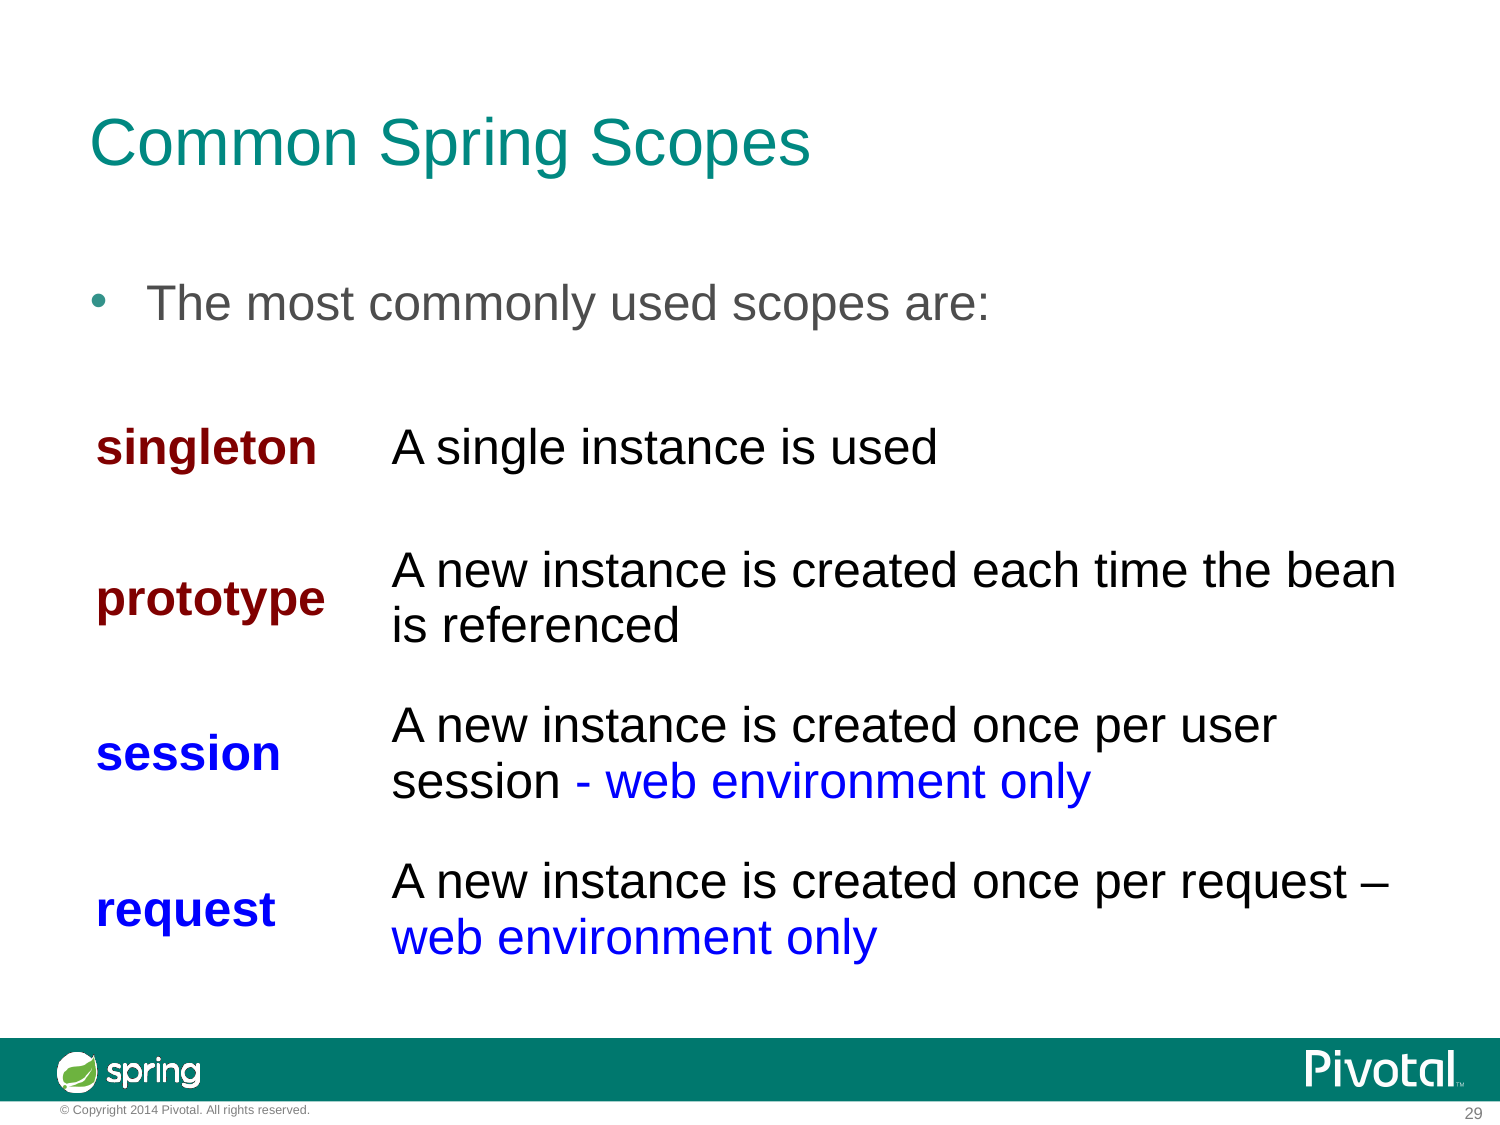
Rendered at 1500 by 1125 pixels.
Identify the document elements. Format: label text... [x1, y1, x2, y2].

list The most commonly used scopes are: [75, 262, 1426, 1005]
picture [32, 1041, 210, 1103]
table_cell A new instance is created each time the bean is referenced [377, 520, 1431, 675]
table_cell session [81, 675, 377, 831]
title Common Spring Scopes [75, 45, 1426, 233]
table_header A single instance is used [377, 375, 1431, 520]
picture [1306, 1050, 1464, 1087]
table_cell request [81, 831, 377, 987]
table_cell A new instance is created once per user session - web environment only [377, 675, 1431, 831]
table_cell prototype [81, 520, 377, 675]
table_header singleton [81, 375, 377, 520]
table_cell A new instance is created once per request – web environment only [377, 831, 1431, 987]
